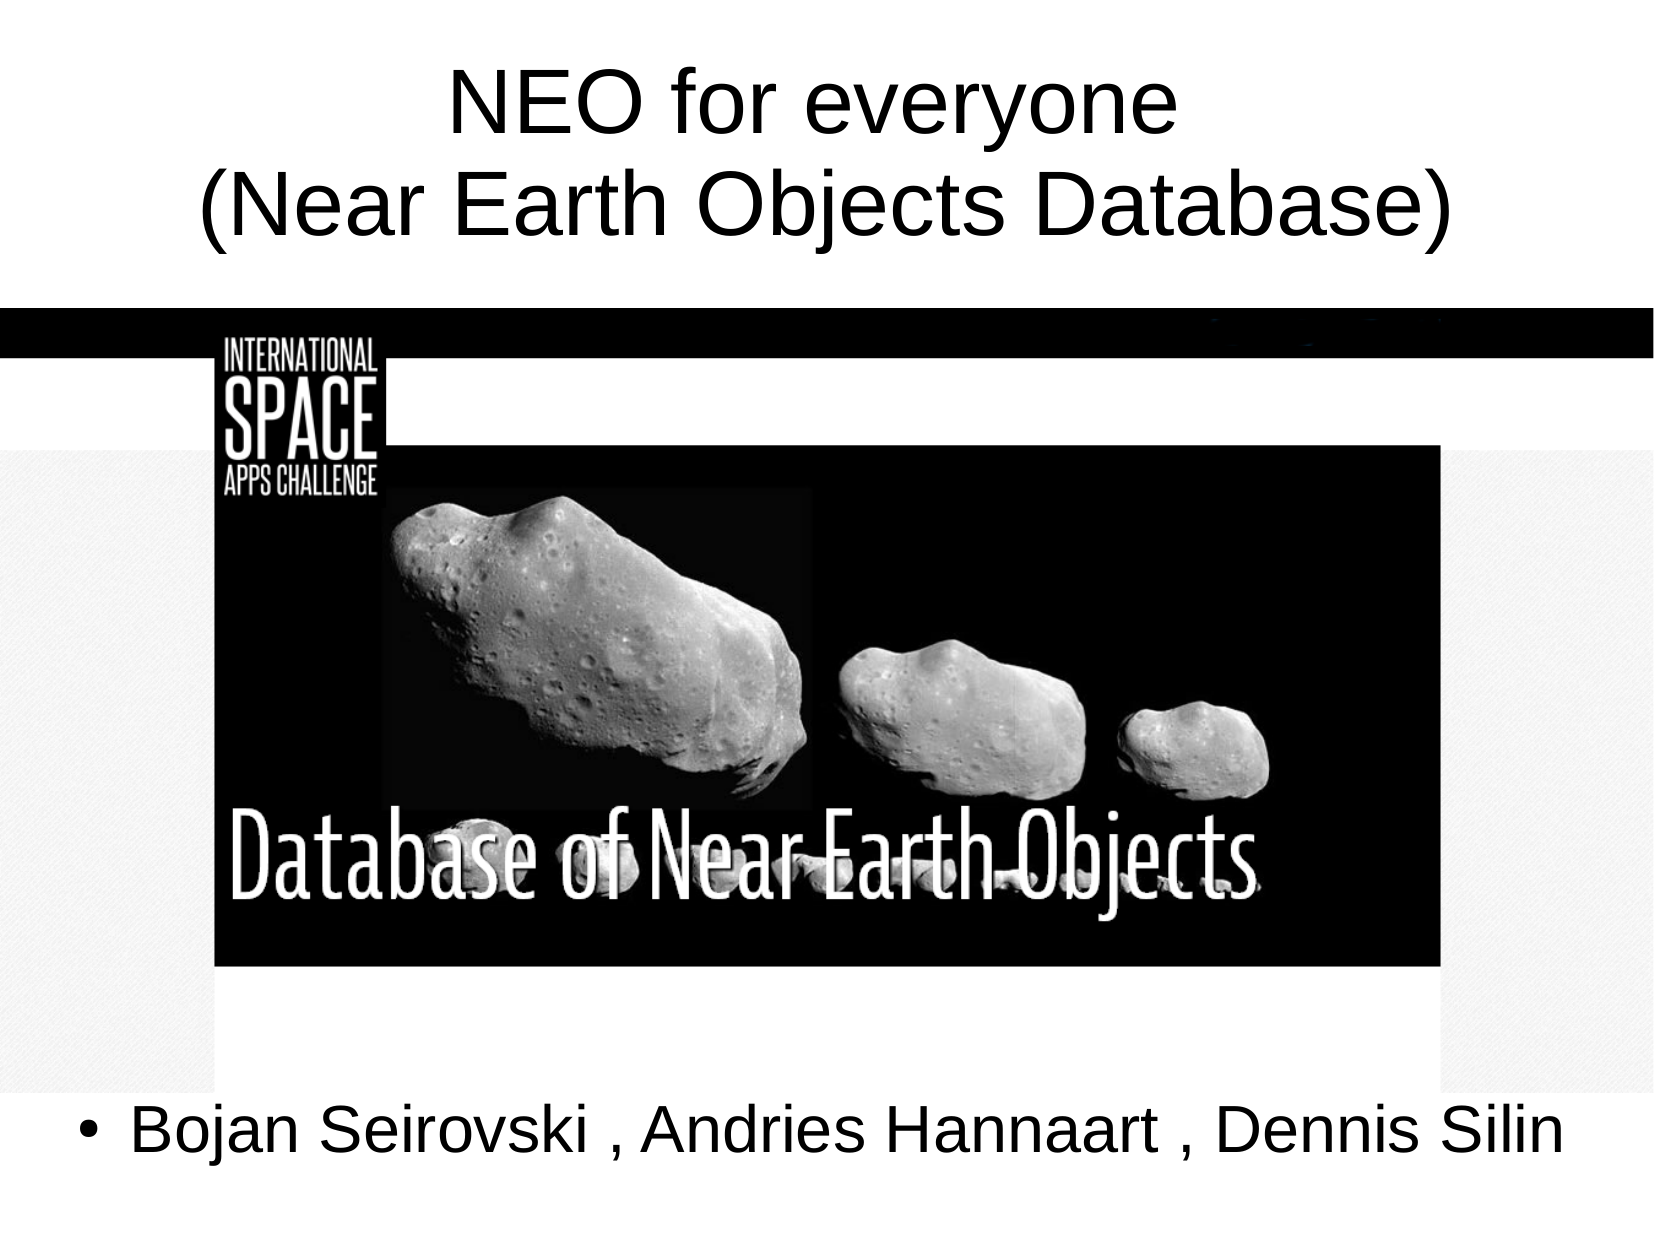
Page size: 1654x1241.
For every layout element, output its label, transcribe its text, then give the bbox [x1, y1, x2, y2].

list Bojan Seirovski , Andries Hannaart , Dennis Silin [59, 1092, 1625, 1198]
title NEO for everyone (Near Earth Objects Database) [82, 49, 1571, 257]
picture [0, 308, 1654, 1093]
